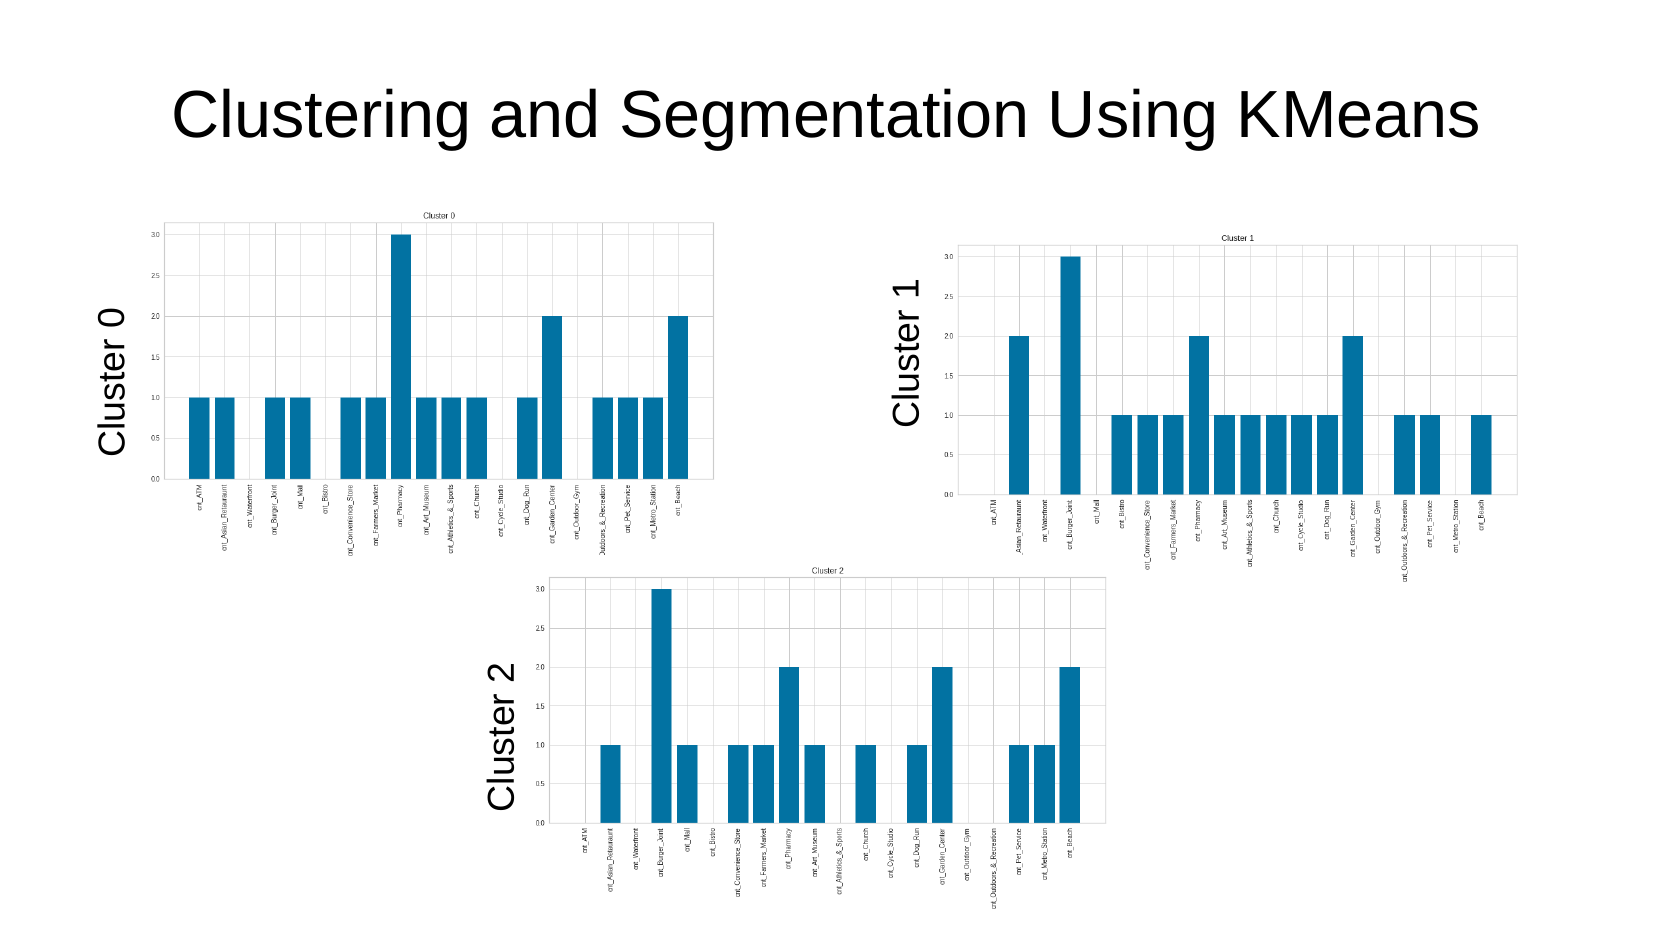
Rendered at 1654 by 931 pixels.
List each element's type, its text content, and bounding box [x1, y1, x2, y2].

text_box Cluster 1 [876, 253, 935, 443]
picture [139, 206, 1544, 916]
text_box Cluster 2 [472, 637, 530, 827]
title Clustering and Segmentation Using KMeans [82, 37, 1571, 193]
text_box [265, 192, 562, 250]
text_box Cluster 0 [82, 283, 140, 473]
